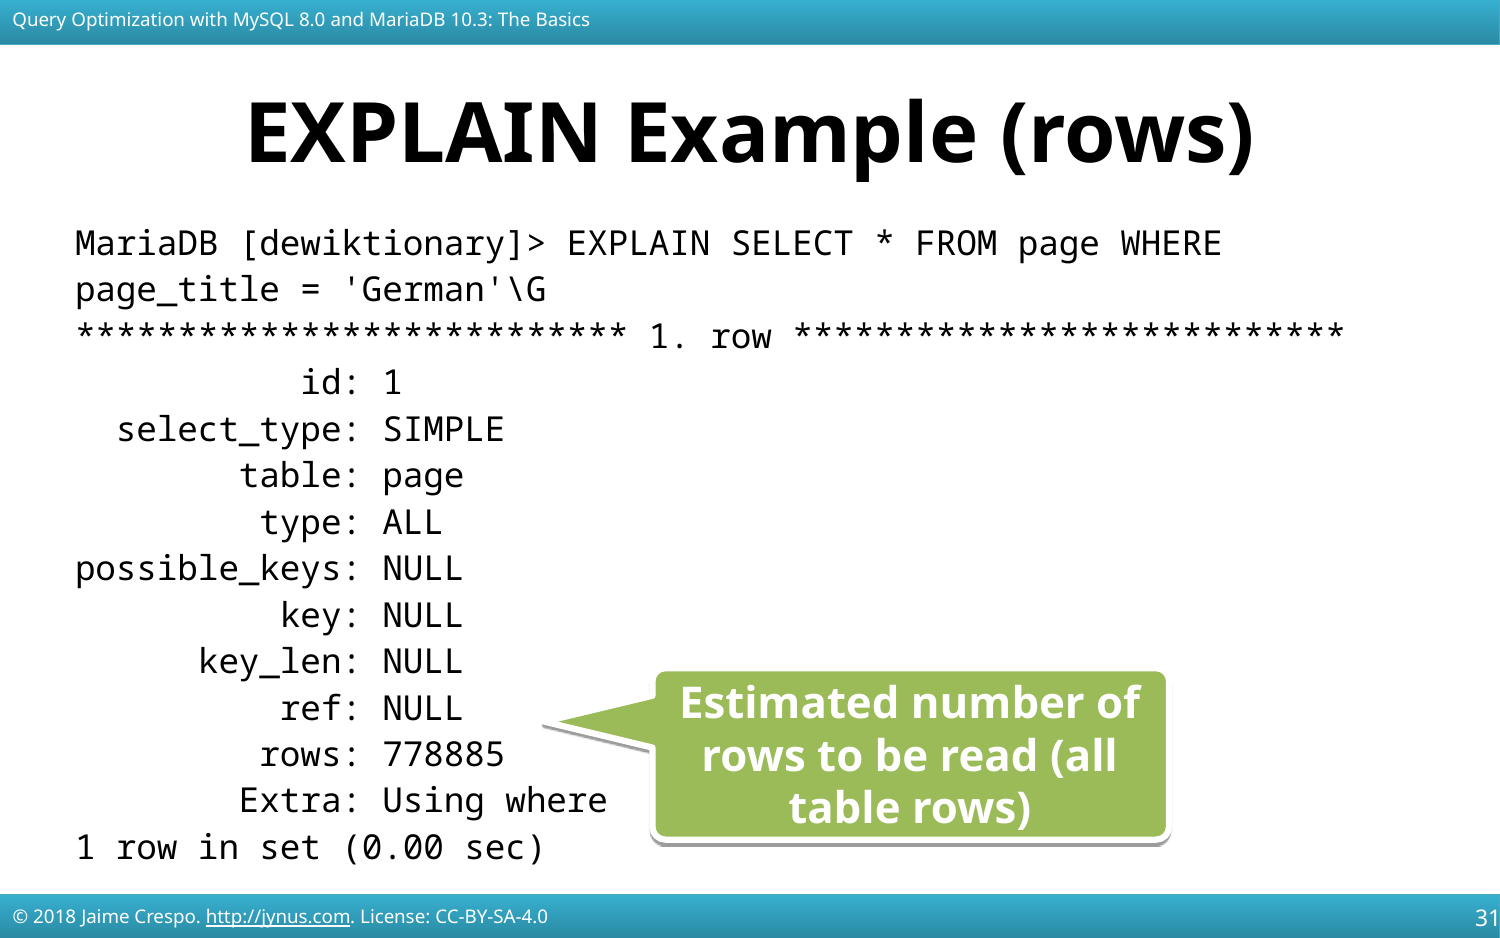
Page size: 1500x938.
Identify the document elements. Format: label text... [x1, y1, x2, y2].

list MariaDB [dewiktionary]> EXPLAIN SELECT * FROM page WHERE page_title = 'German'\G *************************** 1. row *************************** id: 1 select_type: SIMPLE table: page type: ALL possible_keys: NULL key: NULL key_len: NULL ref: NULL rows: 778885 Extra: Using where 1 row in set (0.00 sec) [75, 218, 1425, 876]
title EXPLAIN Example (rows) [75, 41, 1425, 218]
text_box Estimated number of rows to be read (all table rows) [544, 668, 1170, 840]
